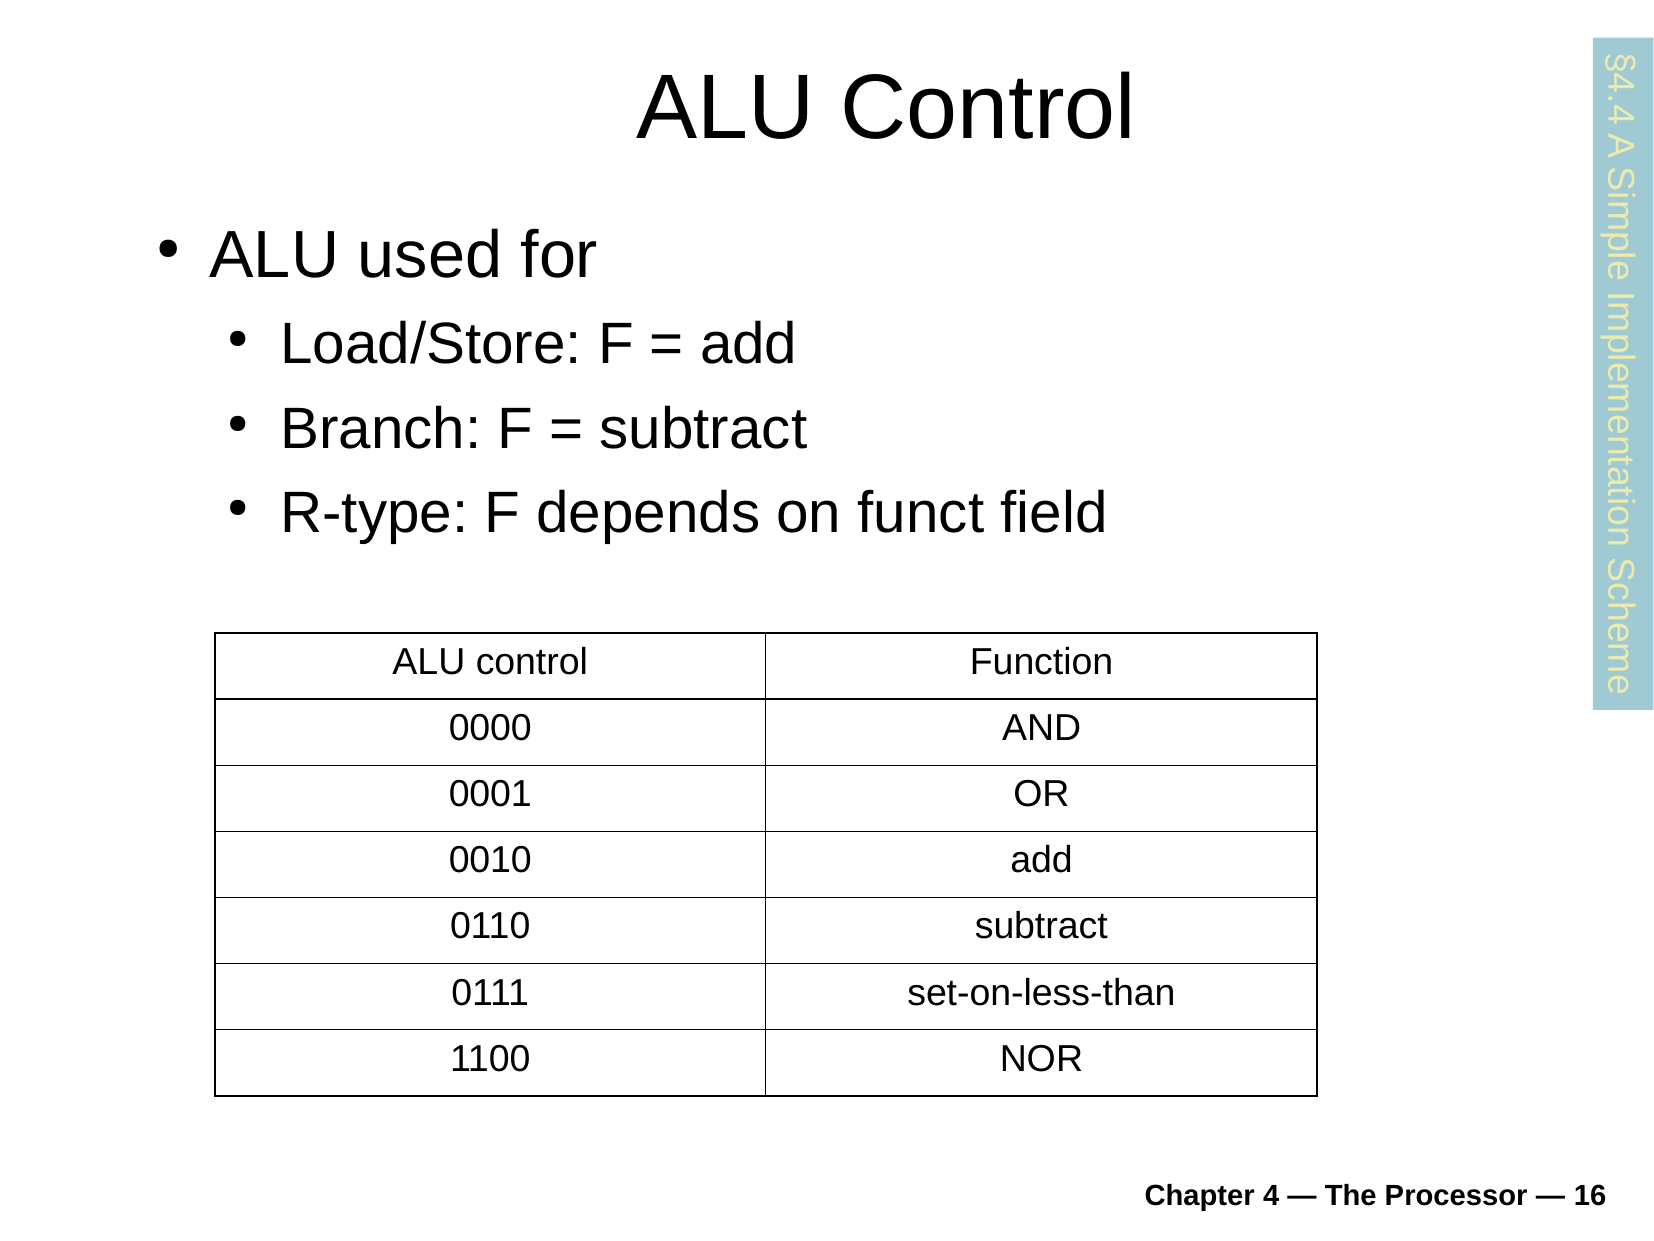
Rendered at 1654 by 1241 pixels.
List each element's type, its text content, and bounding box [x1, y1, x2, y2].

table_cell 0111 [216, 964, 765, 1029]
list ALU used for Load/Store: F = add Branch: F = subtract R-type: F depends on funct field [123, 203, 1592, 635]
table_cell NOR [766, 1030, 1316, 1095]
table_header Function [766, 634, 1316, 698]
table_cell 0010 [216, 832, 765, 897]
text_box Chapter 4 — The Processor — <number> [305, 1153, 1622, 1219]
table_cell AND [766, 700, 1316, 765]
table_cell 1100 [216, 1030, 765, 1095]
text_box §4.4 A Simple Implementation Scheme [1592, 37, 1654, 710]
table_cell 0001 [216, 766, 765, 831]
table_cell 0110 [216, 898, 765, 963]
table_header ALU control [216, 634, 765, 698]
title ALU Control [123, 26, 1618, 165]
table_cell subtract [766, 898, 1316, 963]
table_cell add [766, 832, 1316, 897]
table_cell set-on-less-than [766, 964, 1316, 1029]
table_cell OR [766, 766, 1316, 831]
table_cell 0000 [216, 700, 765, 765]
